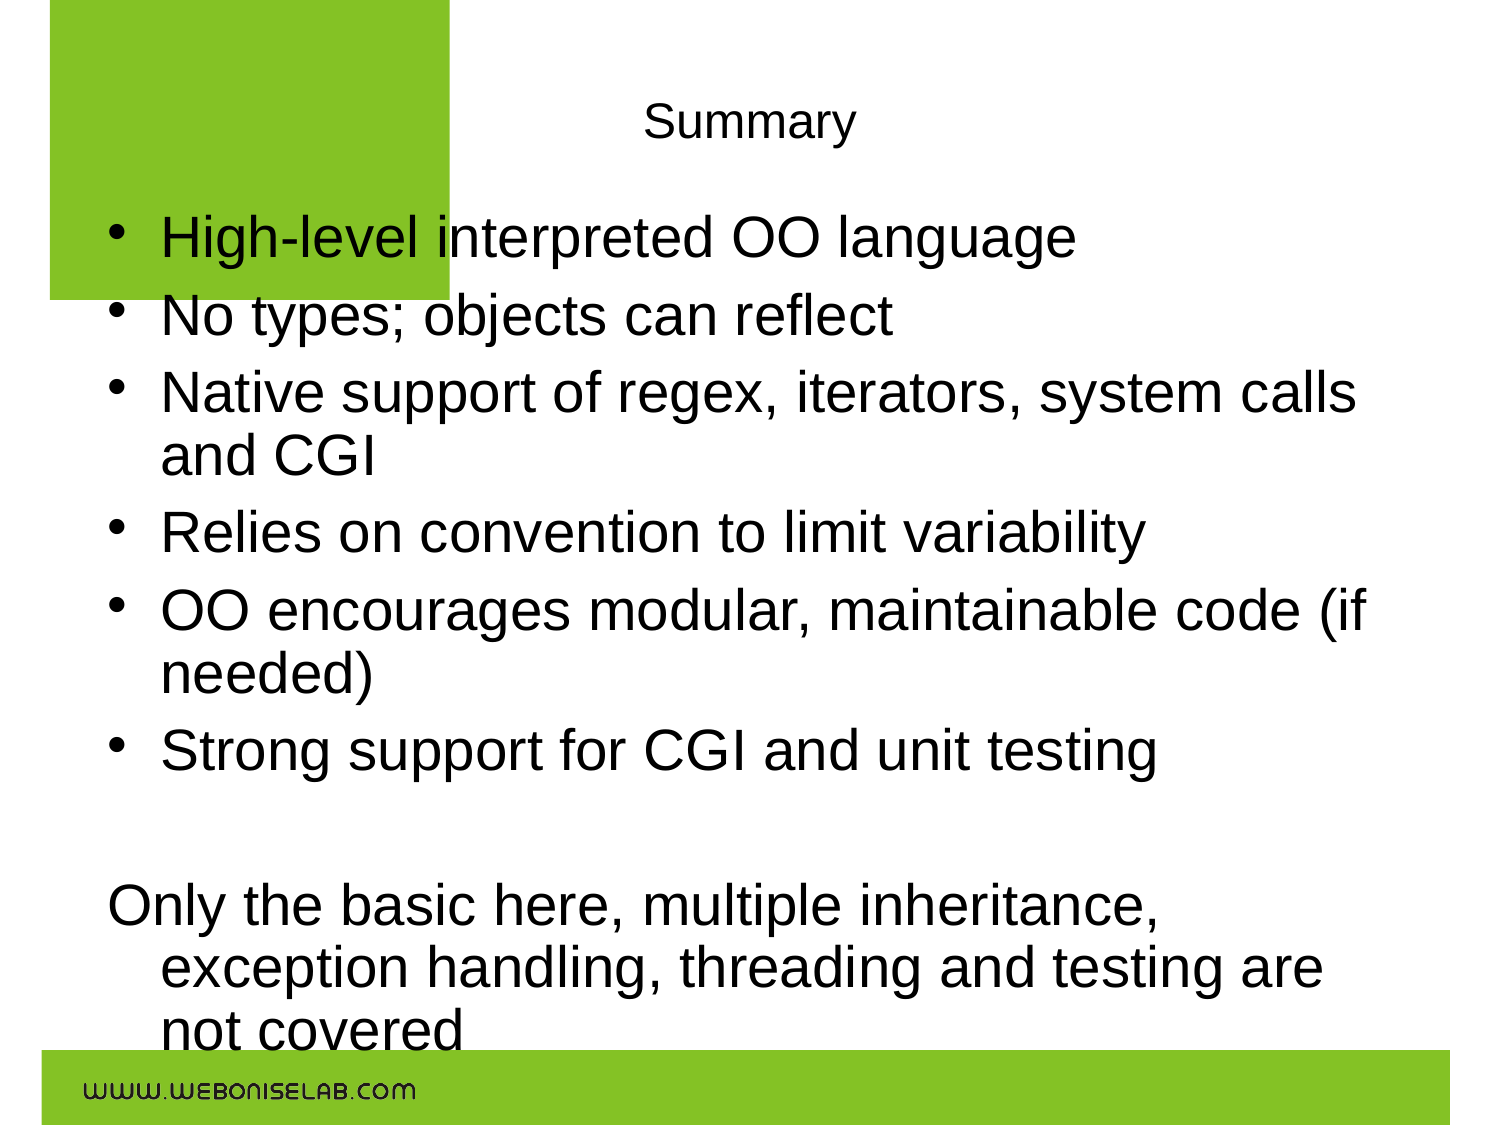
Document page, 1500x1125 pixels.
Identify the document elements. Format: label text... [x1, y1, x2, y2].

list High-level interpreted OO language No types; objects can reflect Native support of regex, iterators, system calls and CGI Relies on convention to limit variability OO encourages modular, maintainable code (if needed) Strong support for CGI and unit testing Only the basic here, multiple inheritance, exception handling, threading and testing are not covered [75, 200, 1426, 1073]
title Summary [75, 62, 1426, 175]
picture [83, 1083, 415, 1100]
